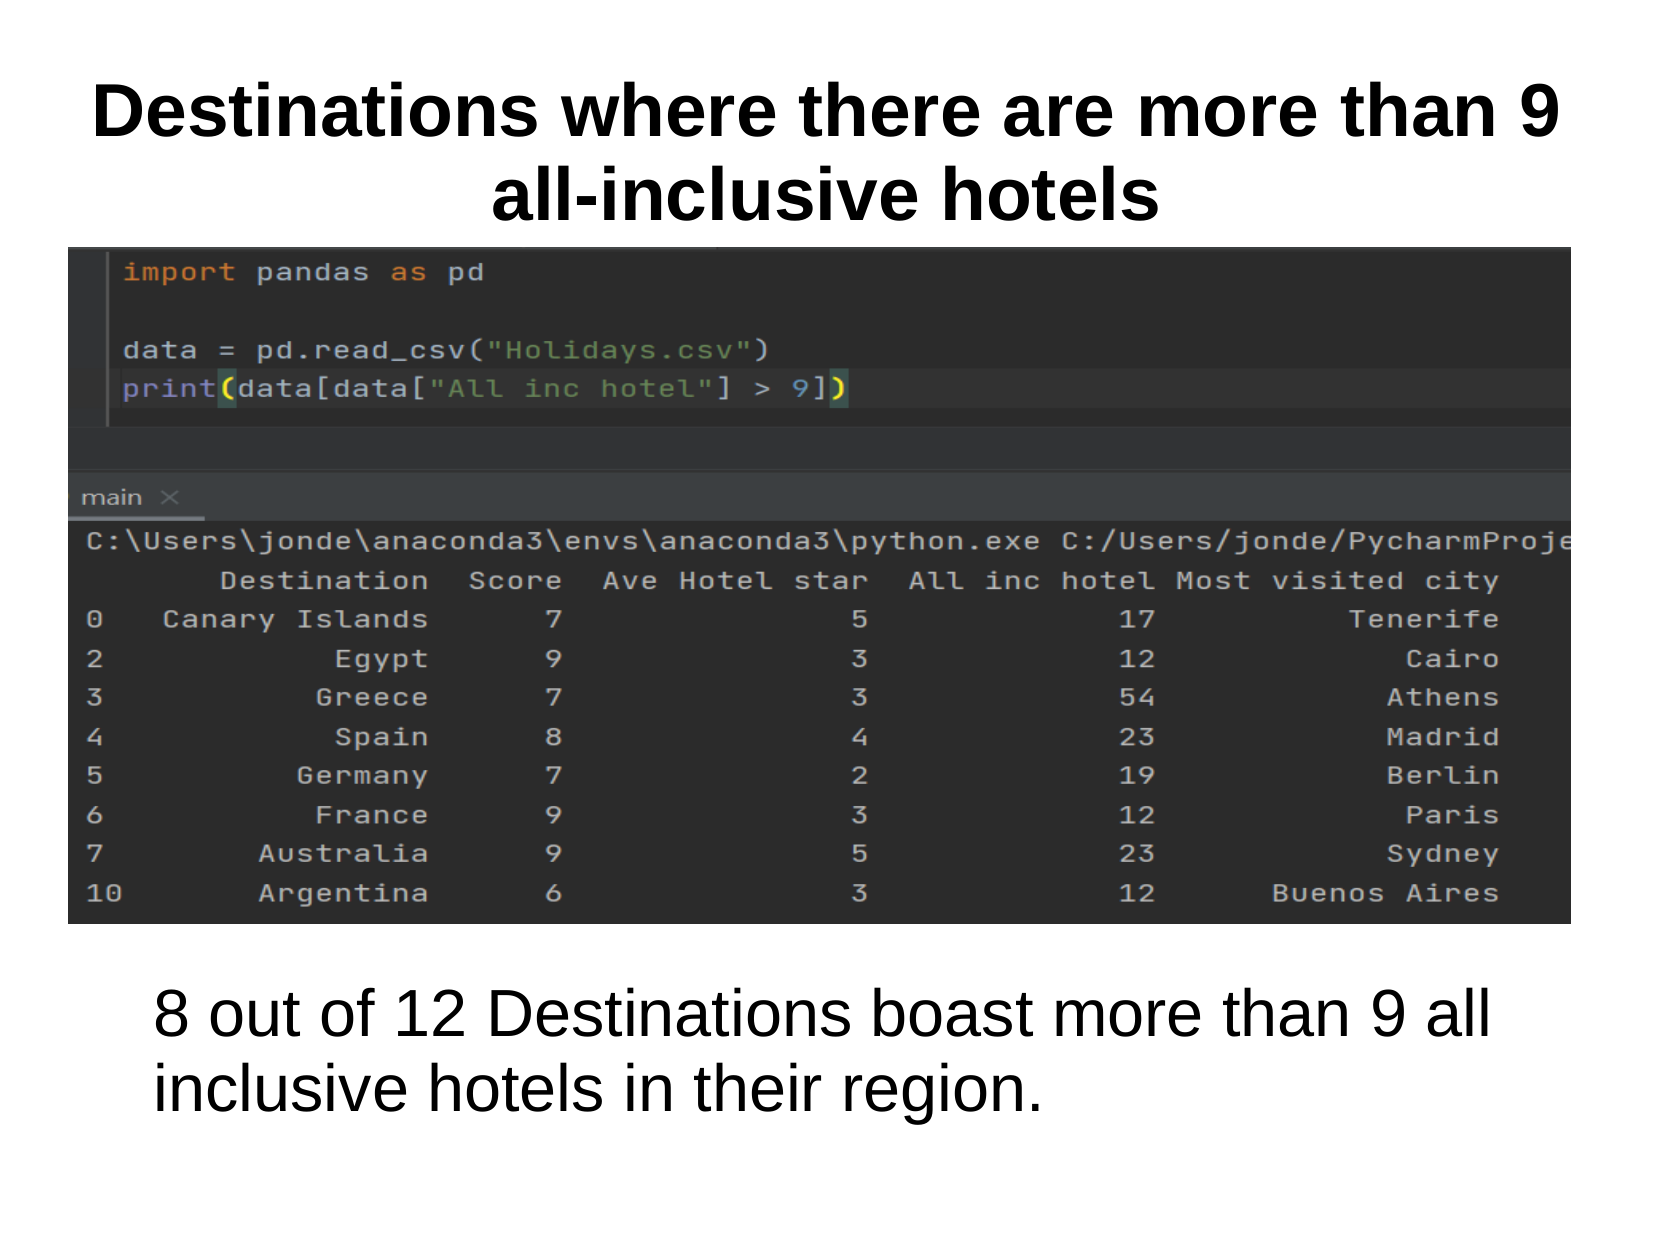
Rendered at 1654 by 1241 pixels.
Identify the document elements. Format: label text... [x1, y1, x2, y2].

list 8 out of 12 Destinations boast more than 9 all inclusive hotels in their region. [82, 924, 1571, 1170]
picture [68, 247, 1571, 924]
title Destinations where there are more than 9 all-inclusive hotels [82, 49, 1571, 247]
